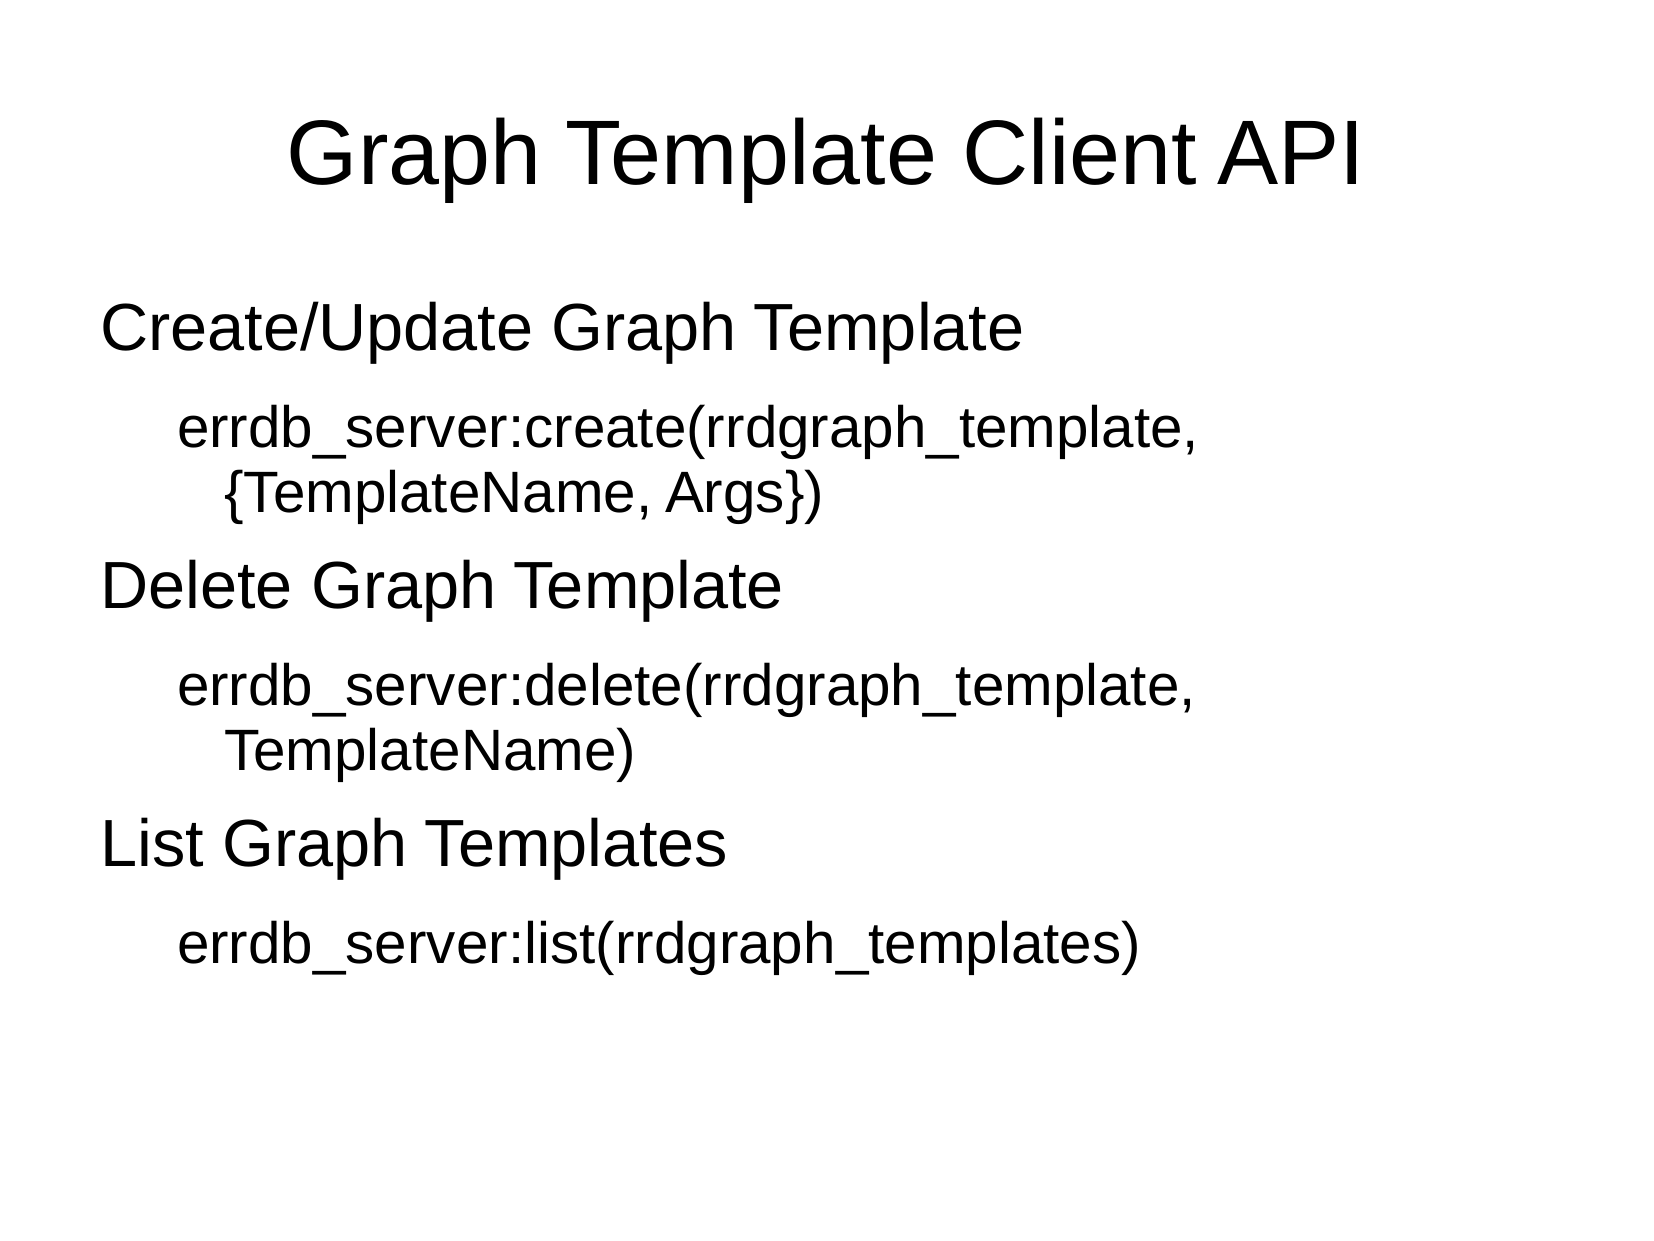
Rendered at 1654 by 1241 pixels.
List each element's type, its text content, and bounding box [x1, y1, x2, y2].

list Create/Update Graph Template errdb_server:create(rrdgraph_template, {TemplateName, Args}) Delete Graph Template errdb_server:delete(rrdgraph_template, TemplateName) List Graph Templates errdb_server:list(rrdgraph_templates) [82, 290, 1571, 1094]
title Graph Template Client API [82, 56, 1571, 250]
